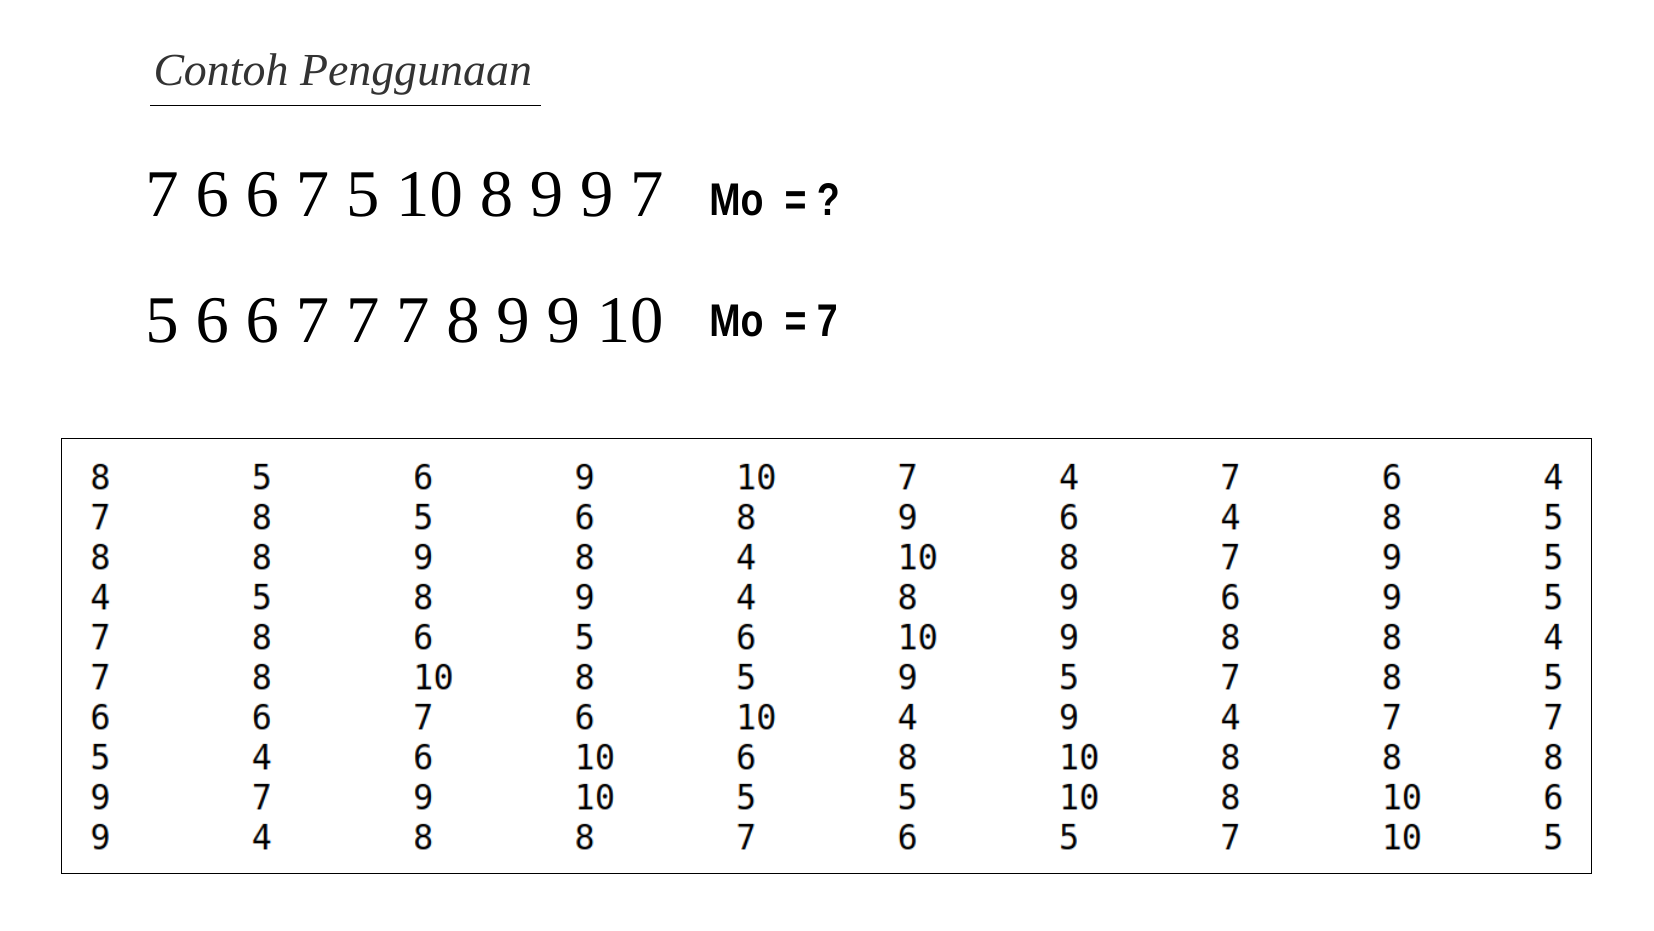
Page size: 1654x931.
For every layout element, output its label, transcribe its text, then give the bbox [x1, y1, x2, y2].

text_box Mo = ? [694, 165, 856, 233]
text_box 5 6 6 7 7 7 8 9 9 10 [0, 275, 811, 402]
picture [61, 438, 1592, 874]
list Contoh Penggunaan [82, 45, 1571, 121]
text_box Mo = 7 [694, 286, 853, 355]
text_box 7 6 6 7 5 10 8 9 9 7 [0, 150, 811, 275]
